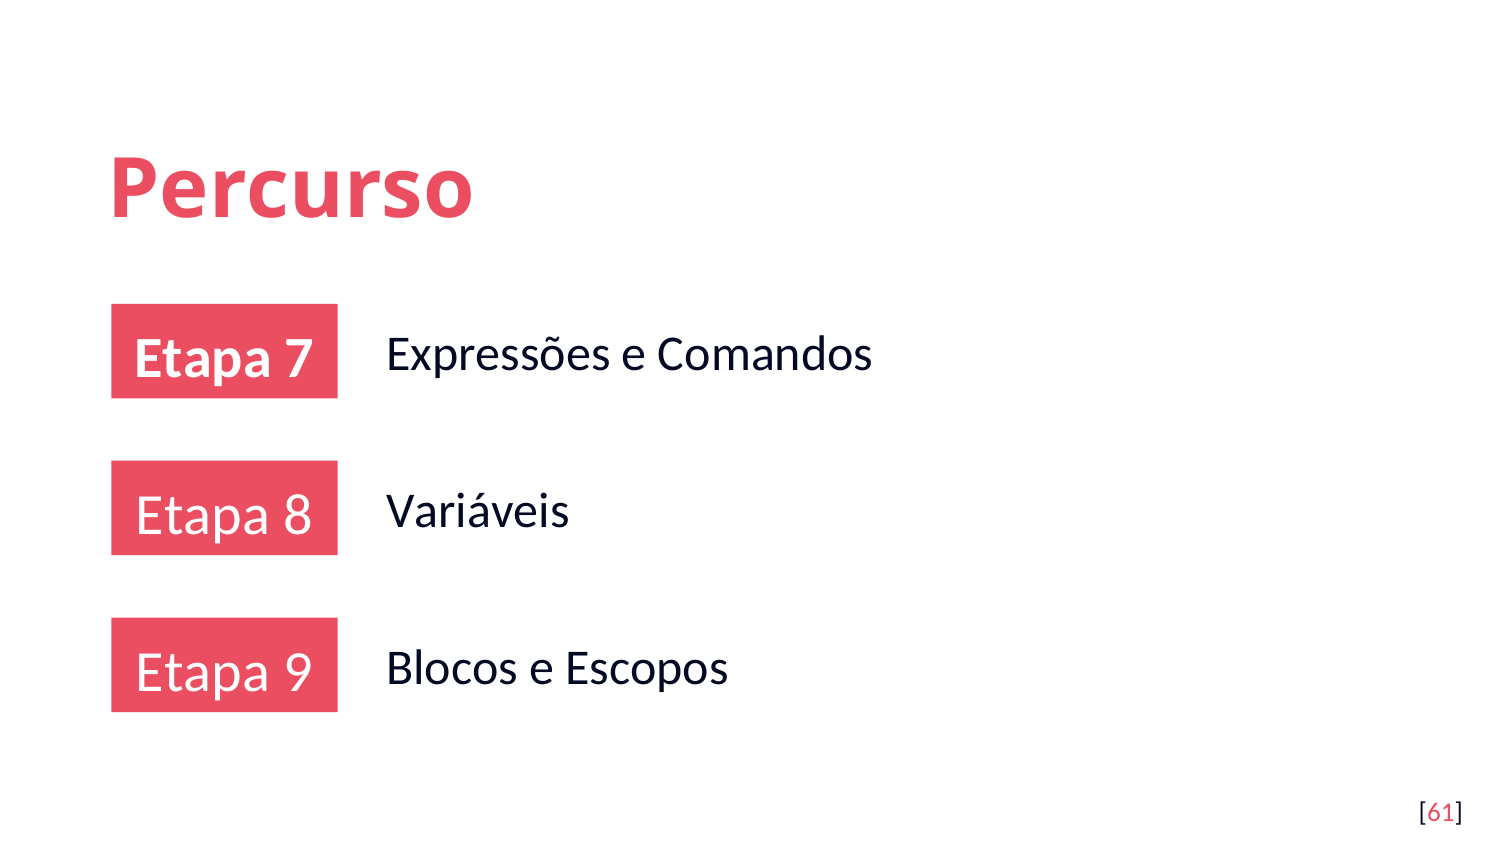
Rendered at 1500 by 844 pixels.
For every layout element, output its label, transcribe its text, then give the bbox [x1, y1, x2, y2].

text_box Etapa 8 [111, 460, 338, 556]
text_box Expressões e Comandos [371, 313, 1384, 389]
text_box Etapa 7 [111, 303, 338, 399]
text_box Variáveis [371, 470, 1384, 546]
text_box Percurso [92, 104, 1309, 243]
slide_number [61] [1403, 779, 1494, 844]
text_box Blocos e Escopos [371, 627, 1384, 703]
text_box Etapa 9 [111, 617, 338, 713]
